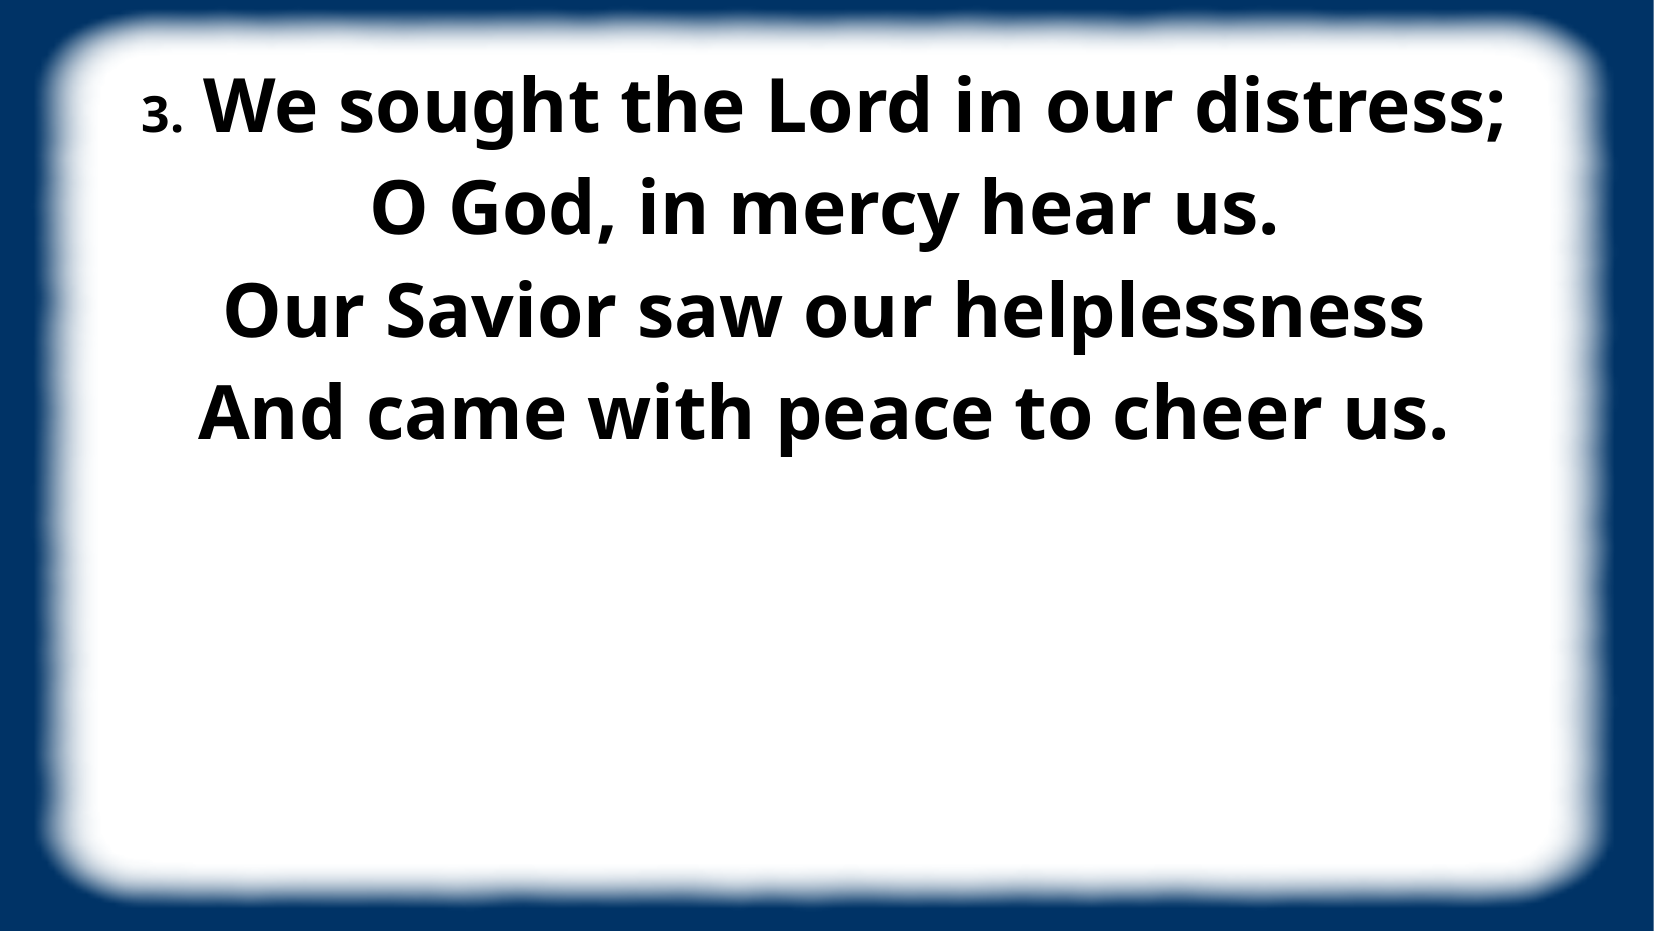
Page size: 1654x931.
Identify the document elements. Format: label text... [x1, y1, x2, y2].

text_box 3. We sought the Lord in our distress; O God, in mercy hear us. Our Savior saw our helplessness And came with peace to cheer us. [105, 45, 1546, 460]
picture [0, 0, 1654, 931]
